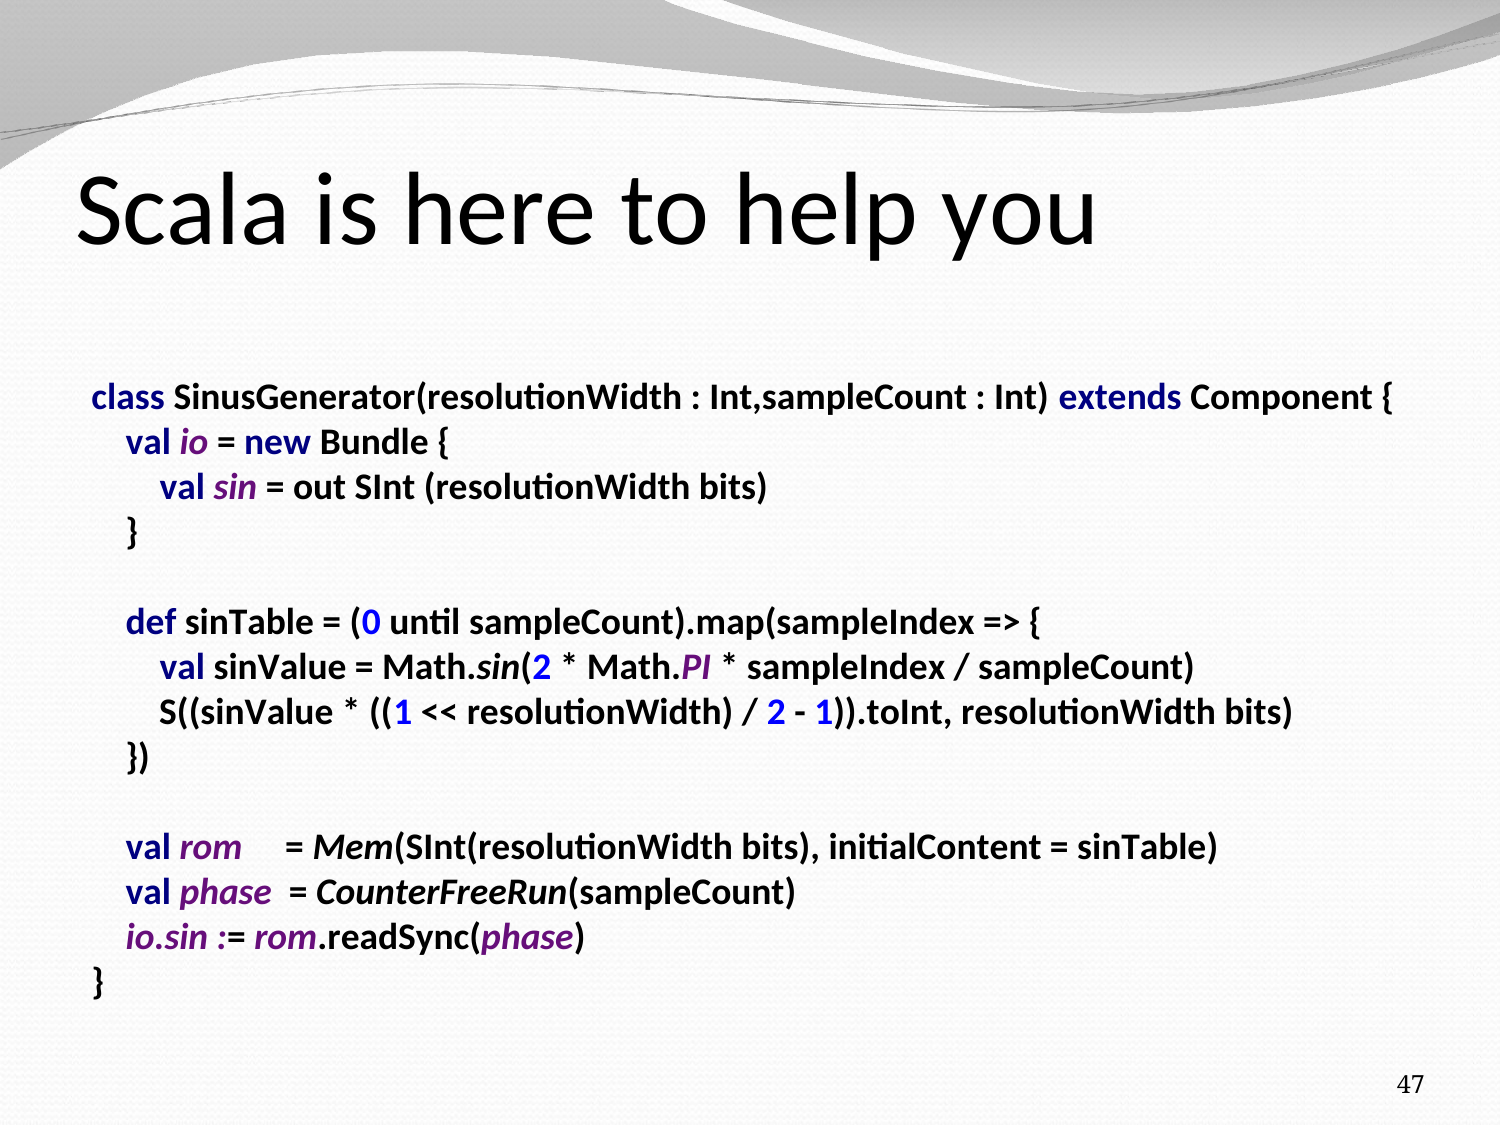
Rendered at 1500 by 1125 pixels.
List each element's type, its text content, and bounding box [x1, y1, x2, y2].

title Scala is here to help you [75, 78, 1426, 266]
text_box <numéro> [1299, 1042, 1426, 1103]
picture [0, 0, 1500, 1125]
text_box class SinusGenerator(resolutionWidth : Int,sampleCount : Int) extends Component { val io = new Bundle { val sin = out SInt (resolutionWidth bits) } def sinTable = (0 until sampleCount).map(sampleIndex => { val sinValue = Math.sin(2 * Math.PI * sampleIndex / sampleCount) S((sinValue * ((1 << resolutionWidth) / 2 - 1)).toInt, resolutionWidth bits) }) val rom = Mem(SInt(resolutionWidth bits), initialContent = sinTable) val phase = CounterFreeRun(sampleCount) io.sin := rom.readSync(phase) } [76, 364, 1410, 1011]
